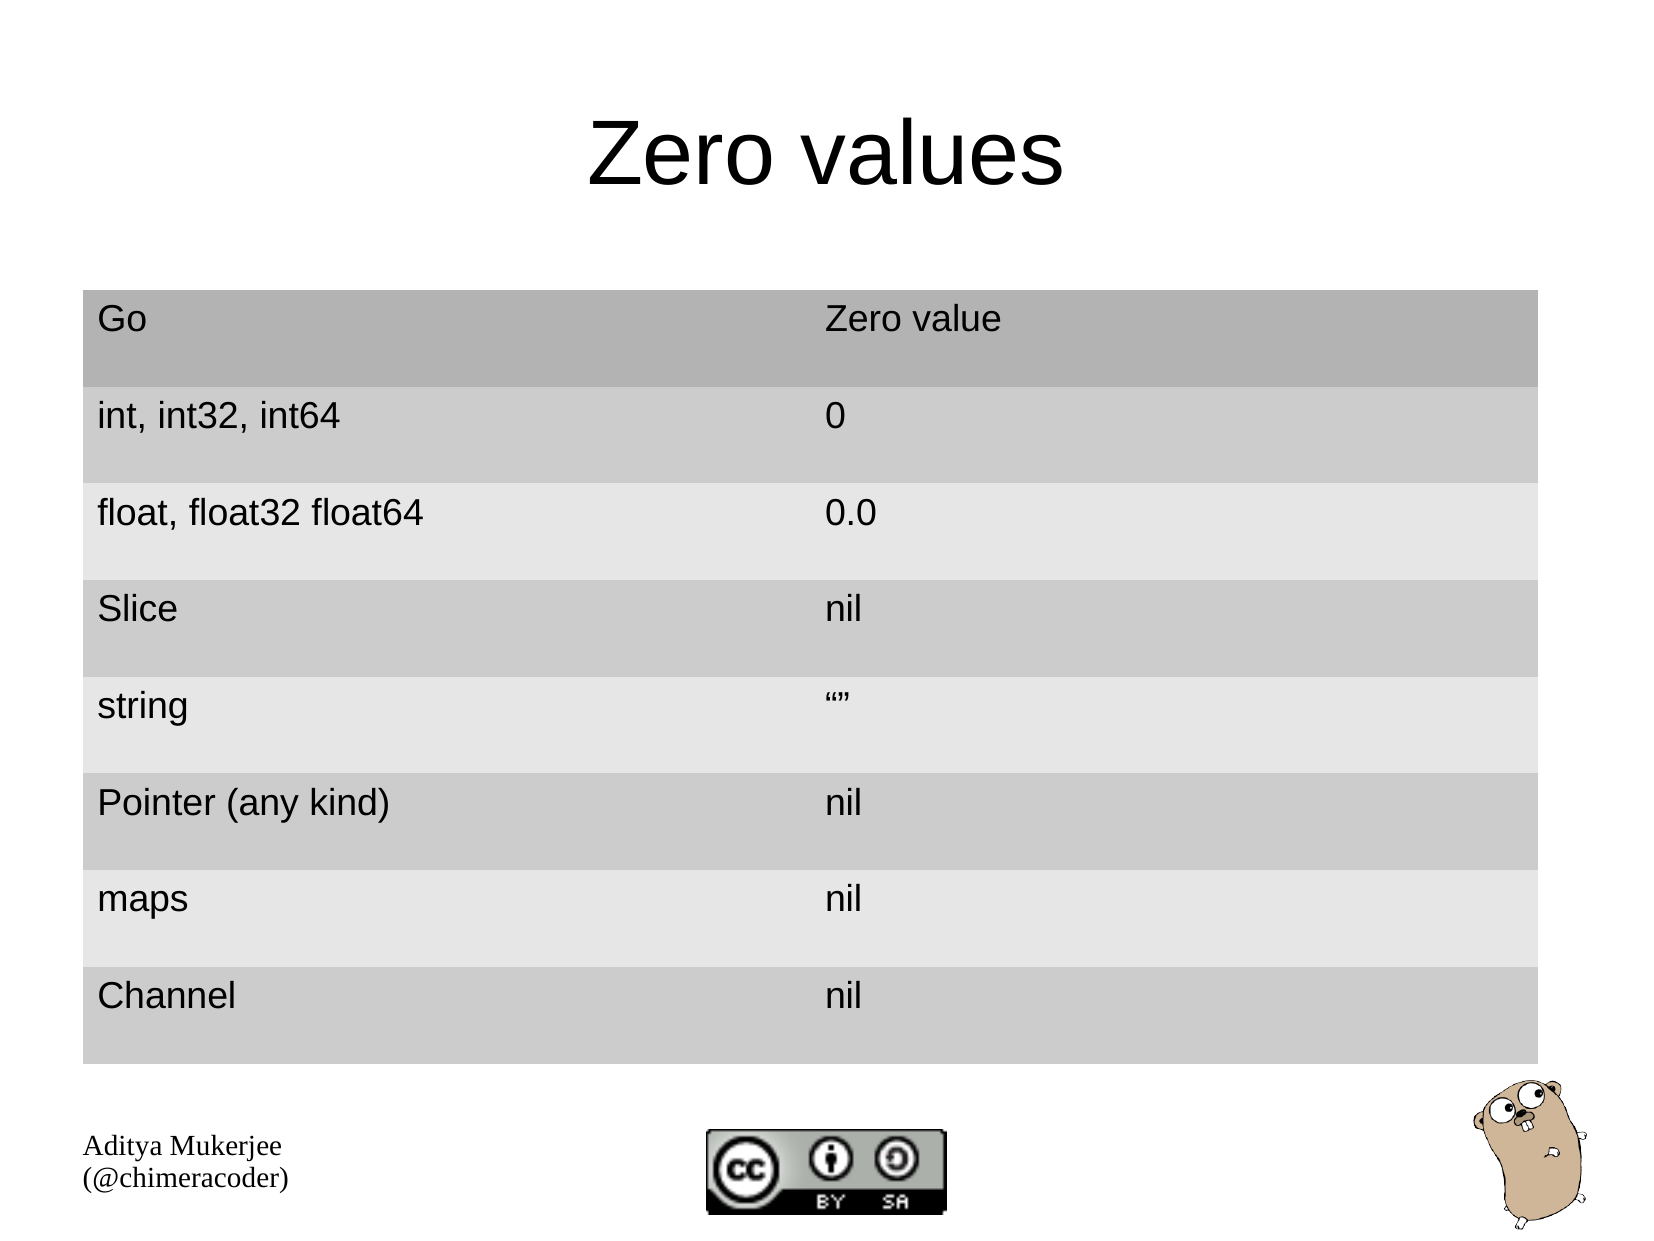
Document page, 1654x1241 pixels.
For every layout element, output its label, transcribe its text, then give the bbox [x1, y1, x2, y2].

table_cell Slice [83, 580, 810, 677]
table_cell string [83, 677, 810, 773]
table_cell Channel [83, 967, 810, 1064]
title Zero values [82, 49, 1571, 257]
table_header Go [83, 290, 810, 387]
table_cell nil [810, 580, 1538, 677]
table_cell 0.0 [810, 483, 1538, 580]
table_cell Pointer (any kind) [83, 773, 810, 870]
table_cell nil [810, 773, 1538, 870]
table_header Zero value [810, 290, 1538, 387]
table_cell 0 [810, 387, 1538, 483]
table_cell int, int32, int64 [83, 387, 810, 483]
table_cell nil [810, 967, 1538, 1064]
table_cell float, float32 float64 [83, 483, 810, 580]
picture [1455, 1079, 1606, 1230]
table_cell “” [810, 677, 1538, 773]
picture [706, 1129, 947, 1215]
table_cell maps [83, 870, 810, 967]
table_cell nil [810, 870, 1538, 967]
